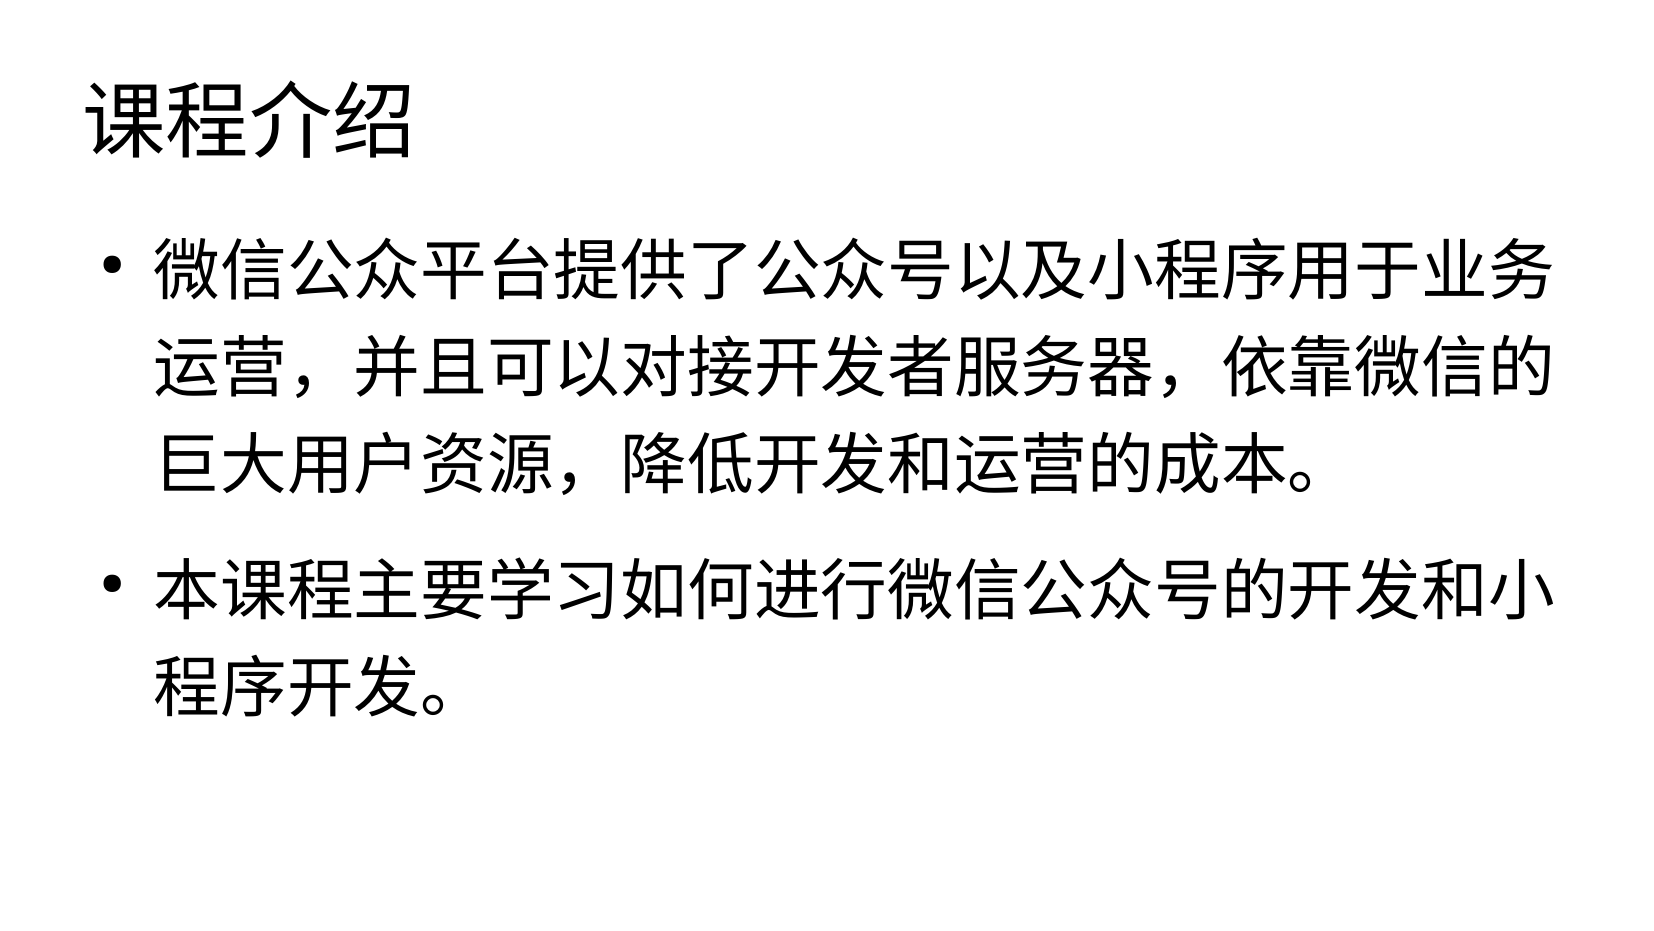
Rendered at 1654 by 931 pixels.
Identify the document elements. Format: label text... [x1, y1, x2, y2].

title 课程介绍 [82, 37, 1571, 193]
list 微信公众平台提供了公众号以及小程序用于业务运营，并且可以对接开发者服务器，依靠微信的巨大用户资源，降低开发和运营的成本。 本课程主要学习如何进行微信公众号的开发和小程序开发。 [82, 217, 1571, 848]
